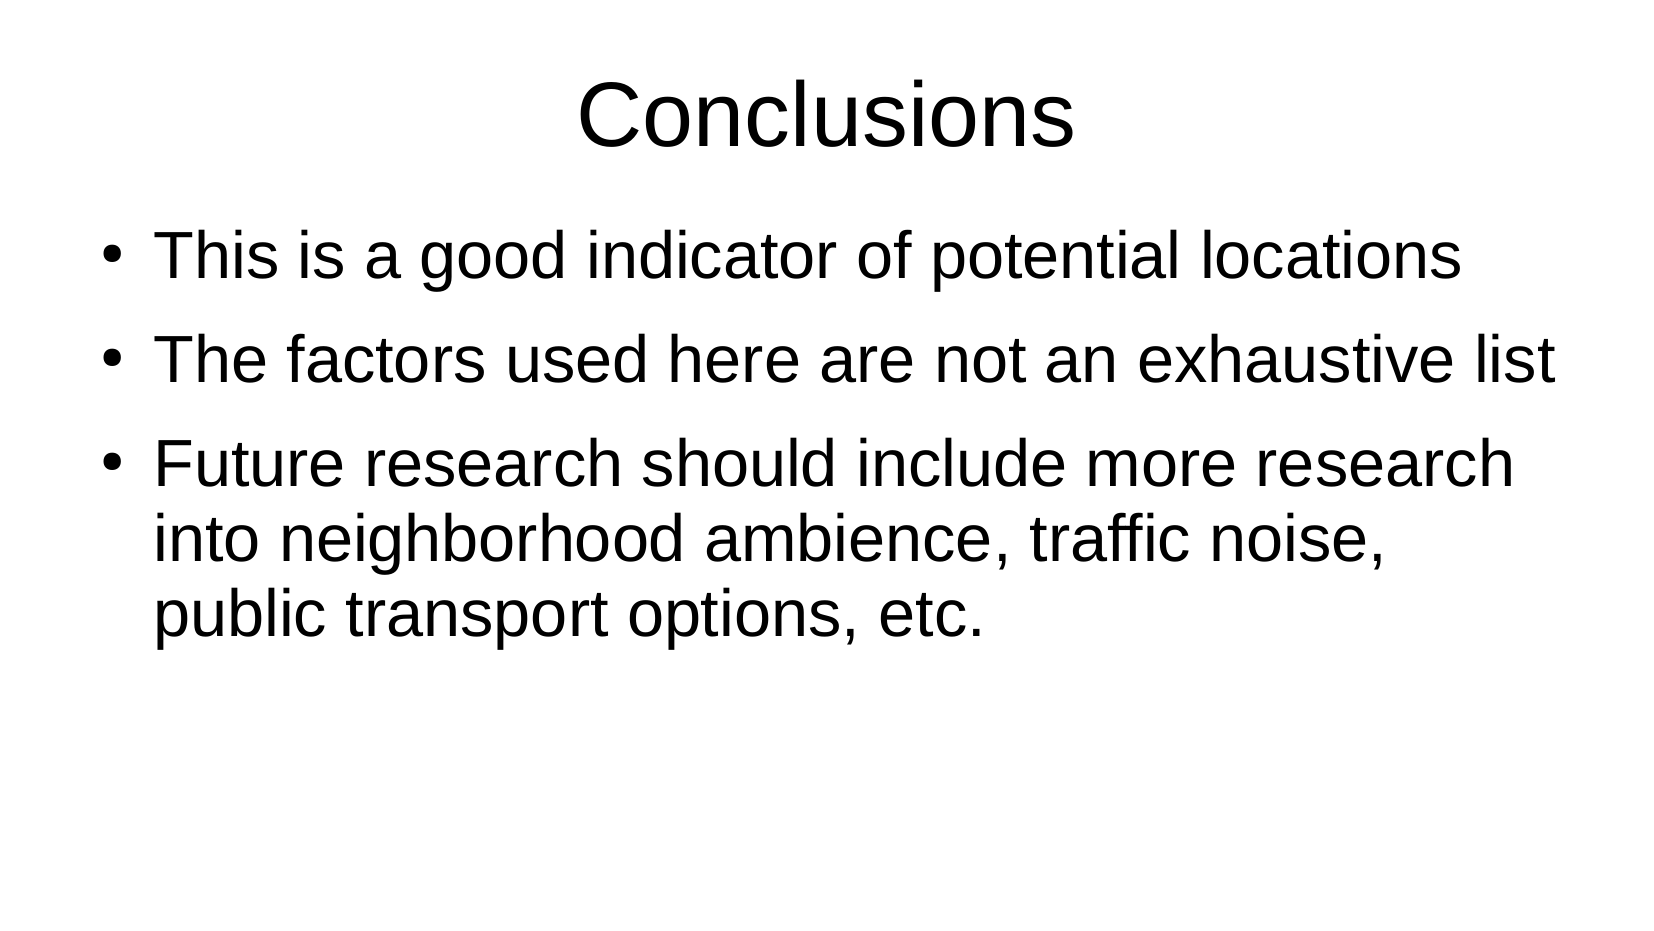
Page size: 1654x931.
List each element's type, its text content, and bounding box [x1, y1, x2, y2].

list This is a good indicator of potential locations The factors used here are not an exhaustive list Future research should include more research into neighborhood ambience, traffic noise, public transport options, etc. [82, 217, 1571, 758]
title Conclusions [82, 37, 1571, 193]
